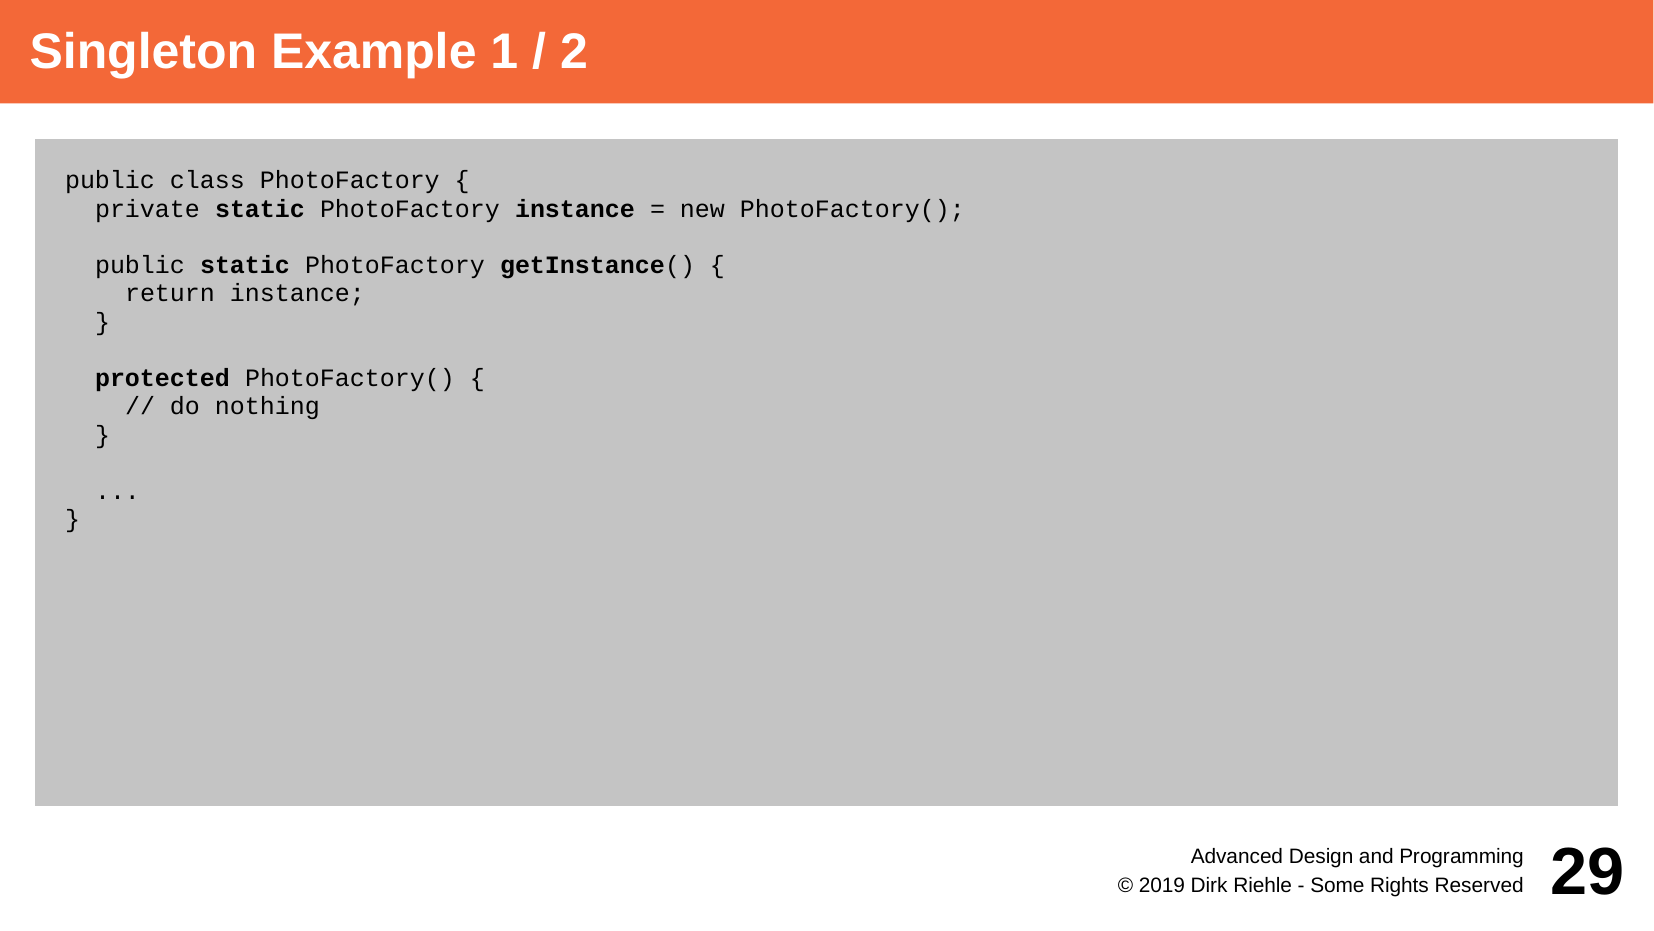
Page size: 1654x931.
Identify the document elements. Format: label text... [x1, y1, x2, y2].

title Singleton Example 1 / 2 [0, 0, 1654, 104]
list public class PhotoFactory { private static PhotoFactory instance = new PhotoFactory(); public static PhotoFactory getInstance() { return instance; } protected PhotoFactory() { // do nothing } ... } [29, 132, 1625, 813]
